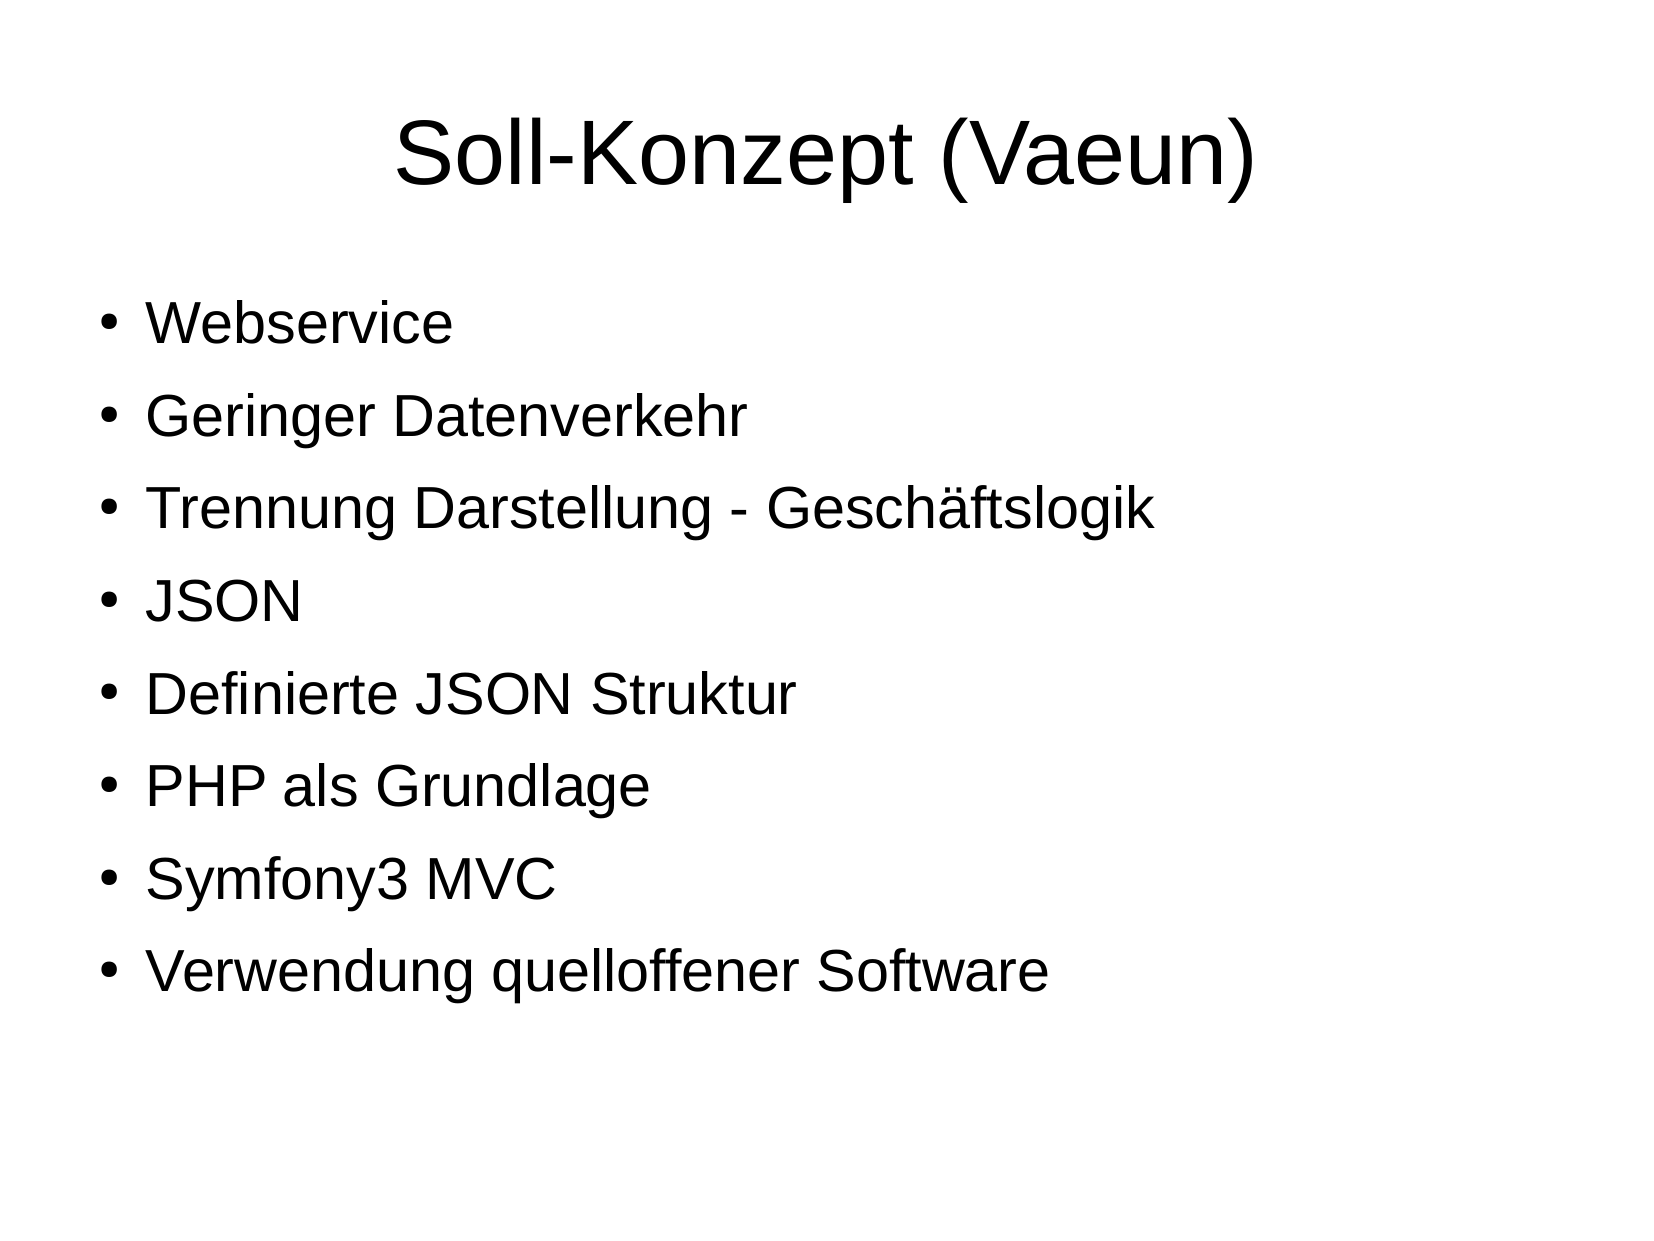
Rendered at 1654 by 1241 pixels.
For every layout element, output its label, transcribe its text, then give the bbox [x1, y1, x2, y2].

title Soll-Konzept (Vaeun) [82, 49, 1571, 257]
list Webservice Geringer Datenverkehr Trennung Darstellung - Geschäftslogik JSON Definierte JSON Struktur PHP als Grundlage Symfony3 MVC Verwendung quelloffener Software [82, 290, 1571, 1010]
